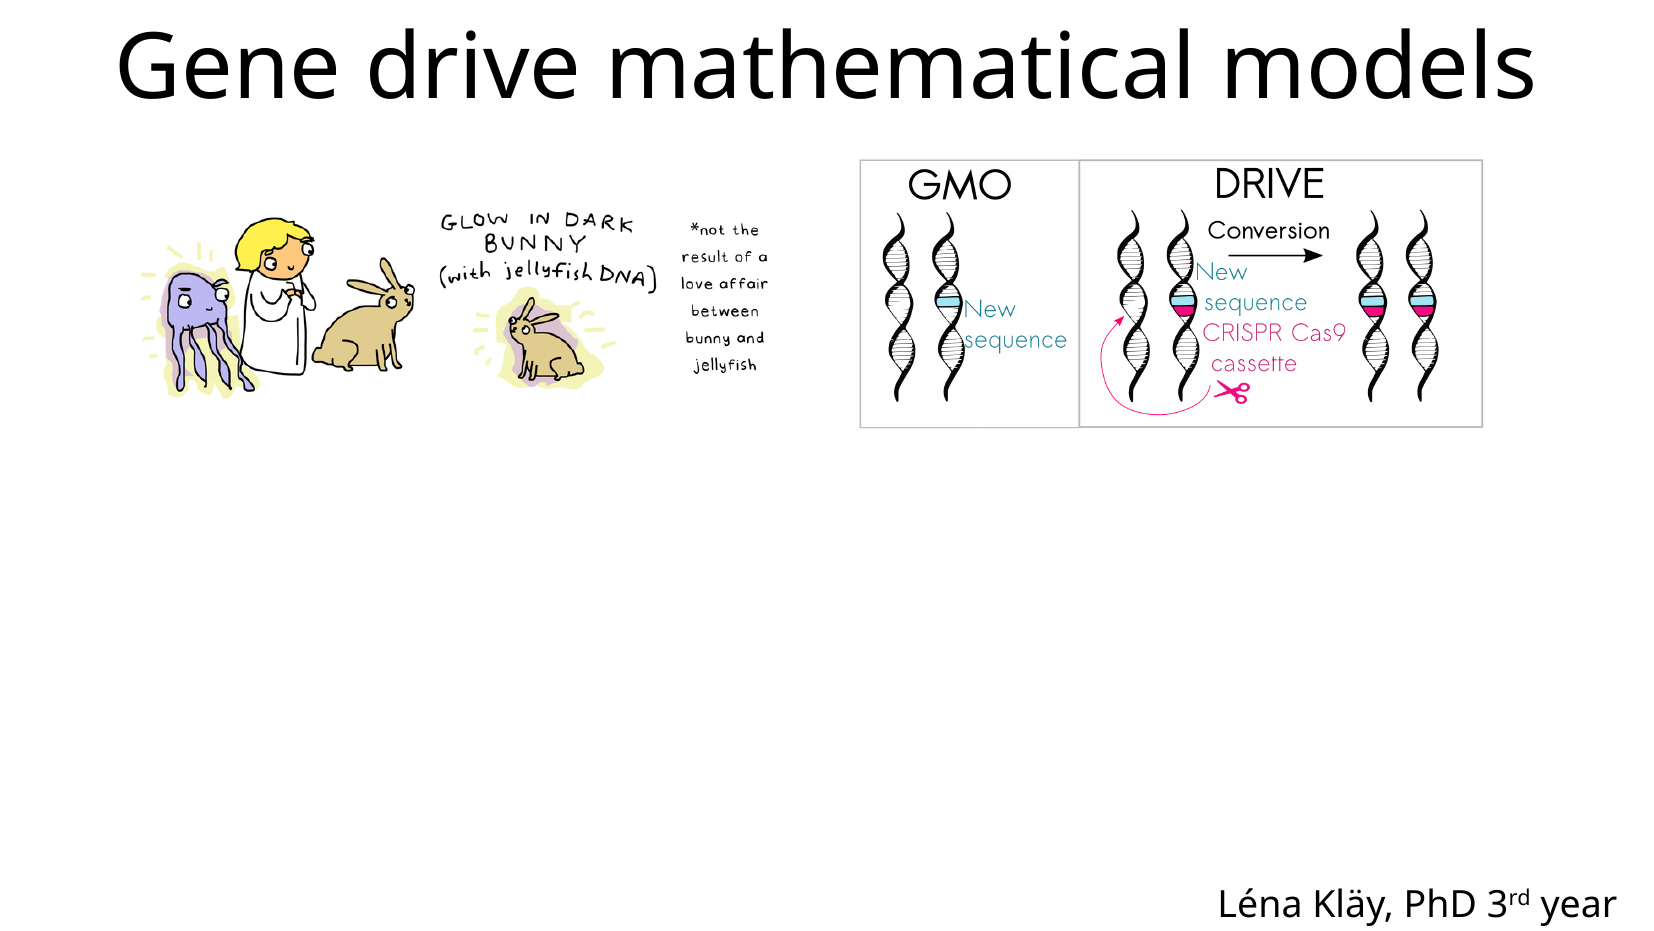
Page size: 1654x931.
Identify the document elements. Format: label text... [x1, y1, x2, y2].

title Gene drive mathematical models [82, 0, 1571, 141]
picture [140, 212, 774, 399]
picture [857, 157, 1486, 430]
title Léna Kläy, PhD 3rd year [1125, 825, 1654, 931]
